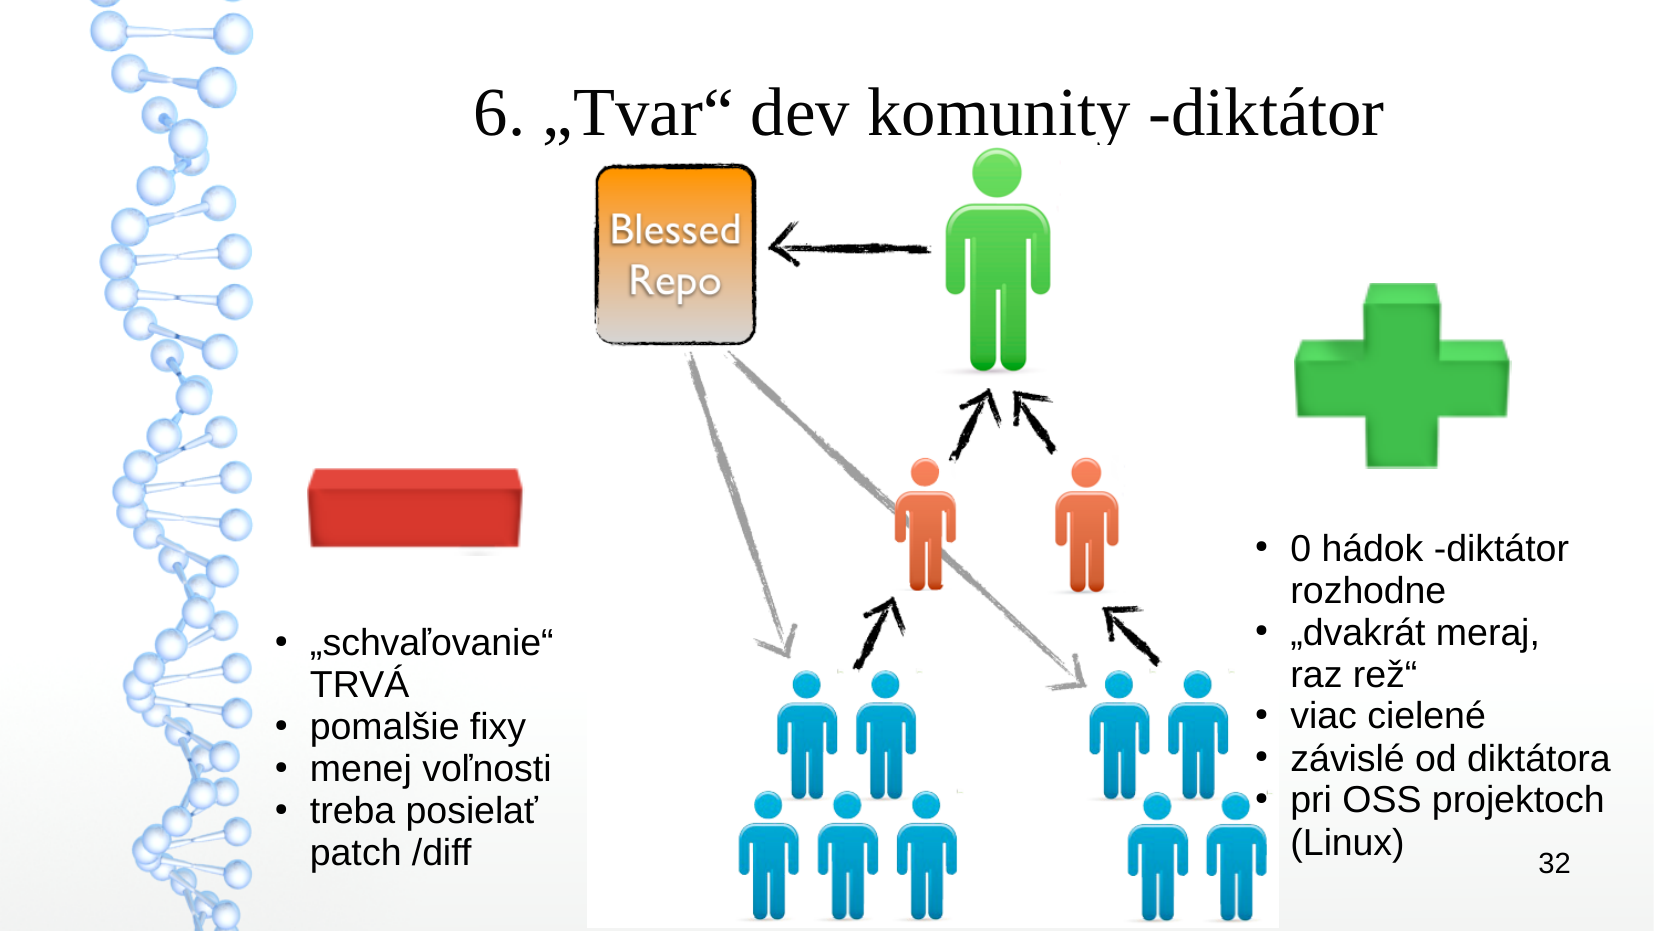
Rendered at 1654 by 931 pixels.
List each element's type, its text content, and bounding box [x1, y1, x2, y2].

title 6. „Tvar“ dev komunity -diktátor [265, 35, 1595, 189]
text_box 0 hádok -diktátor rozhodne „dvakrát meraj, raz rež“ viac cielené závislé od diktátora pri OSS projektoch (Linux) [1240, 519, 1626, 919]
picture [0, 0, 1654, 931]
text_box „schvaľovanie“ TRVÁ pomalšie fixy menej voľnosti treba posielať patch /diff [259, 614, 588, 881]
